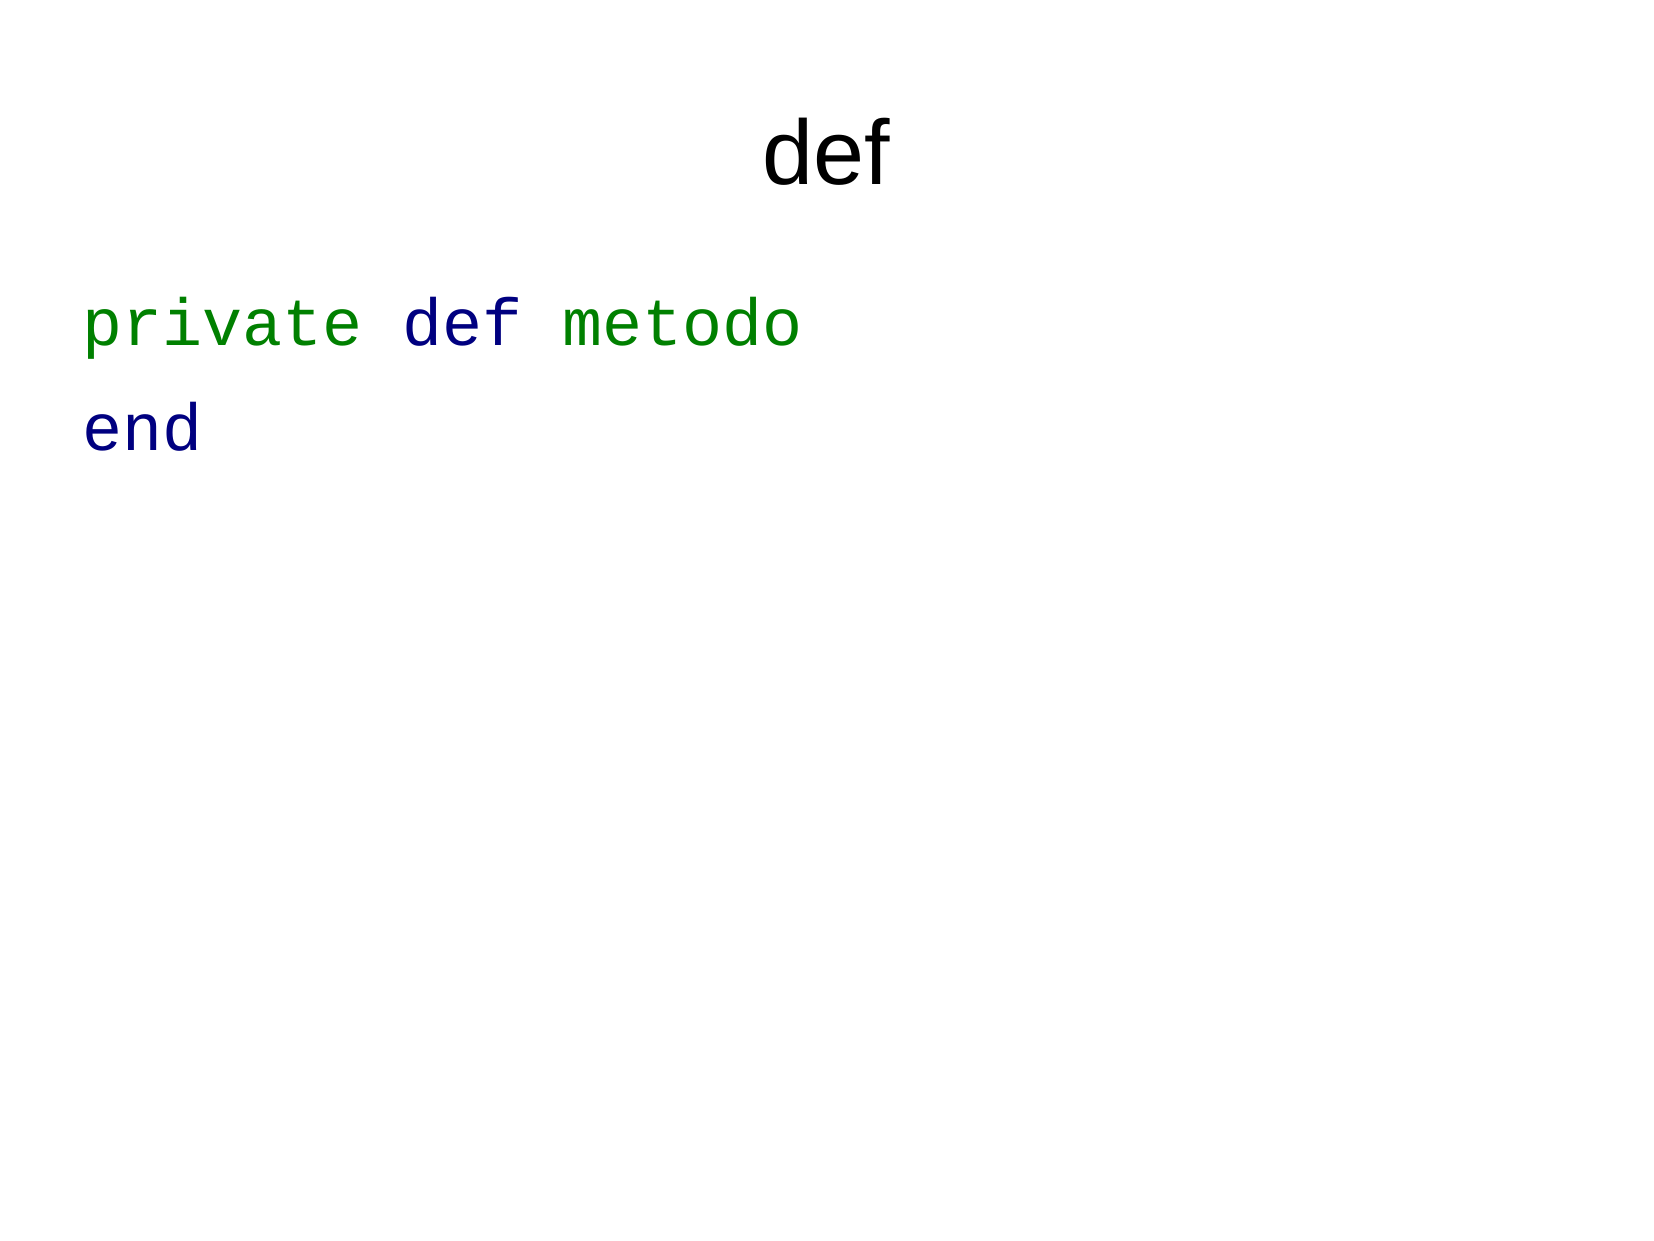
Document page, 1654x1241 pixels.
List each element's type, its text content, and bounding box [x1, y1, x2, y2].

title def [82, 49, 1571, 257]
list private def metodo end [82, 290, 1571, 1010]
